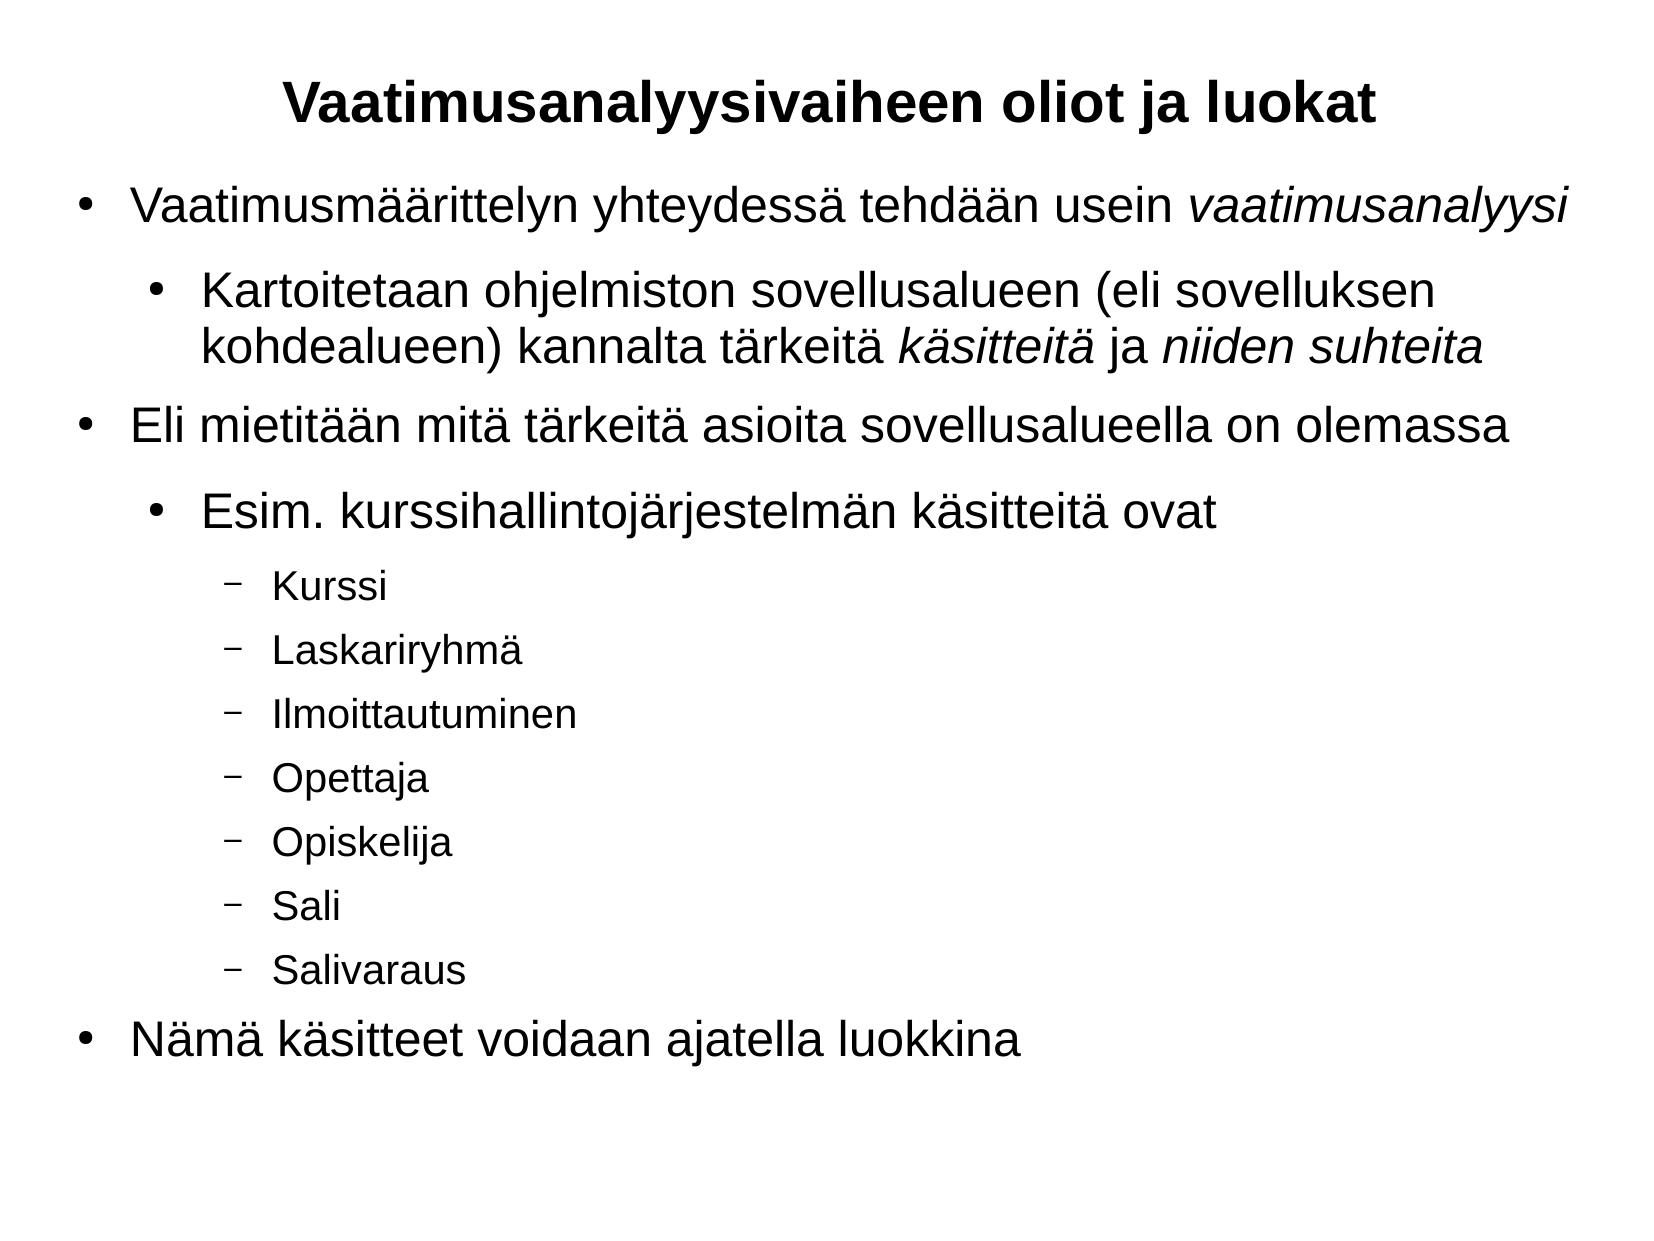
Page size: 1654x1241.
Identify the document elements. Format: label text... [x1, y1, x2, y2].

list Vaatimusmäärittelyn yhteydessä tehdään usein vaatimusanalyysi Kartoitetaan ohjelmiston sovellusalueen (eli sovelluksen kohdealueen) kannalta tärkeitä käsitteitä ja niiden suhteita Eli mietitään mitä tärkeitä asioita sovellusalueella on olemassa Esim. kurssihallintojärjestelmän käsitteitä ovat Kurssi Laskariryhmä Ilmoittautuminen Opettaja Opiskelija Sali Salivaraus Nämä käsitteet voidaan ajatella luokkina [59, 177, 1571, 1182]
title Vaatimusanalyysivaiheen oliot ja luokat [82, 56, 1595, 148]
